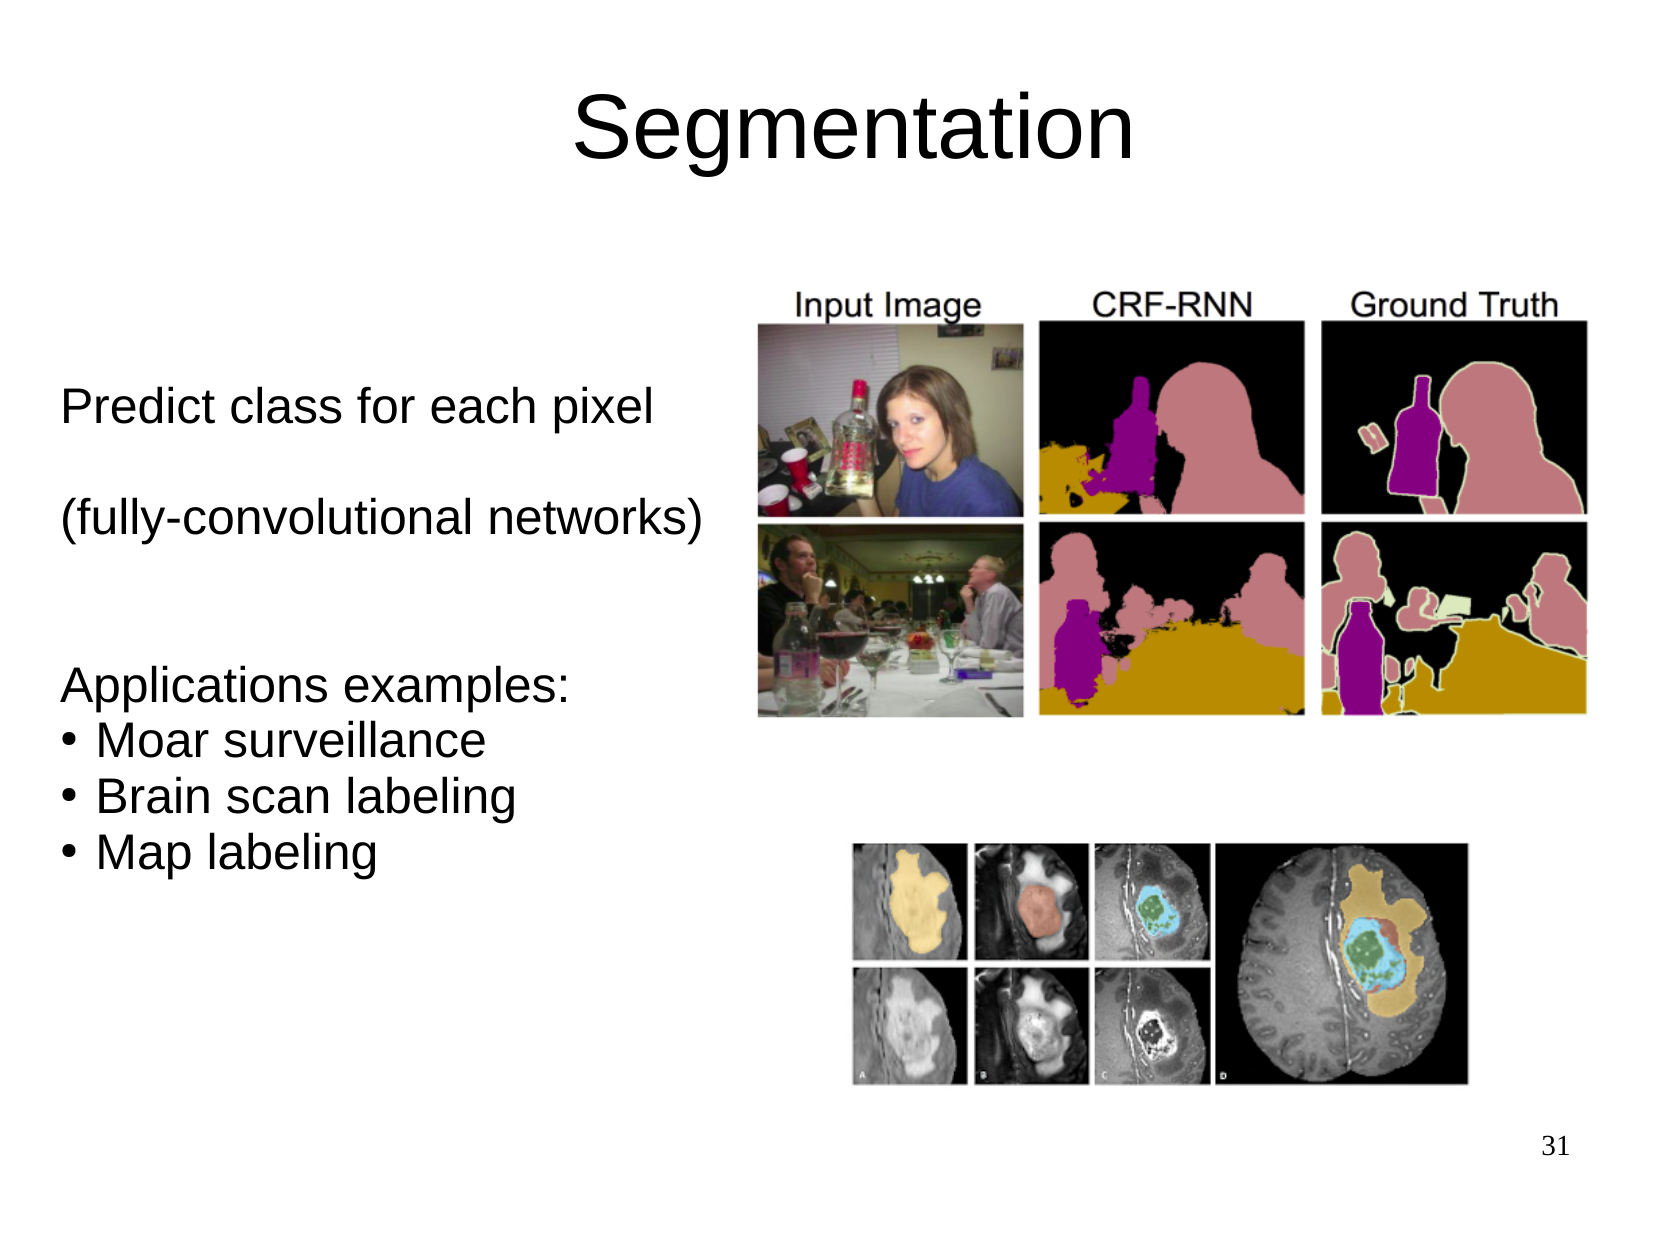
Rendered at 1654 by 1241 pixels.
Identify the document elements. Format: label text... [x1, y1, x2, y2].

text_box Segmentation [299, 75, 1410, 178]
text_box Predict class for each pixel (fully-convolutional networks) Applications examples: Moar surveillance Brain scan labeling Map labeling [60, 274, 721, 1040]
picture [846, 839, 1471, 1089]
picture [750, 284, 1591, 721]
